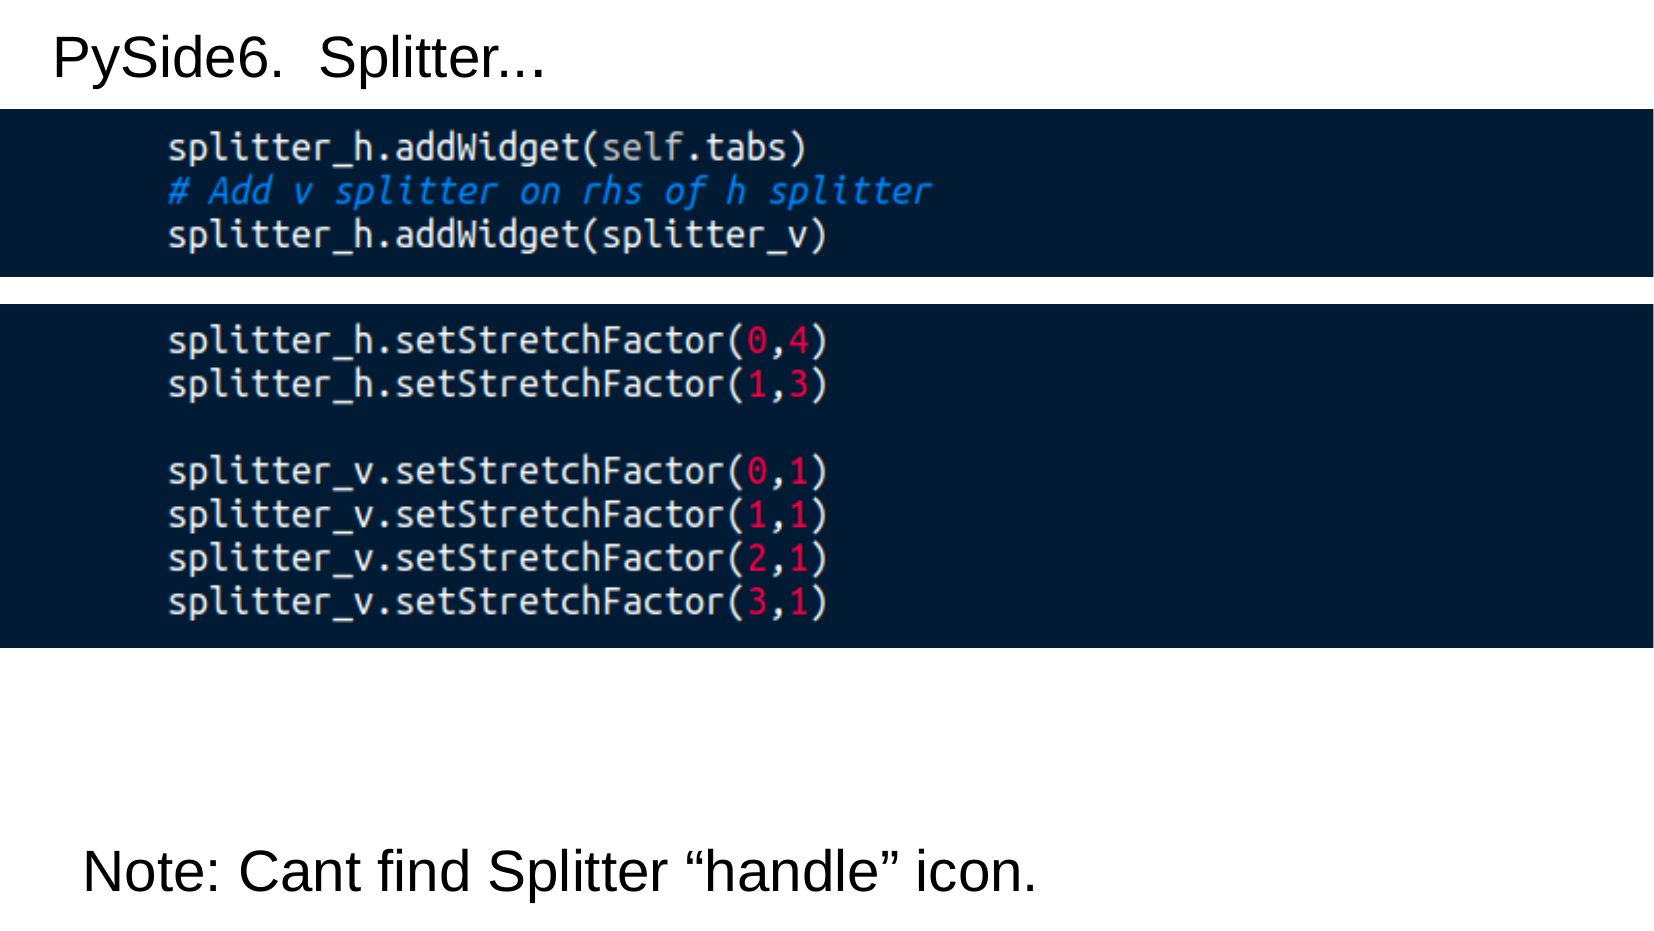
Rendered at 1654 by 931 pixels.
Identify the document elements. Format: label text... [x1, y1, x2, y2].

text_box Note: Cant find Splitter “handle” icon. [82, 838, 1571, 905]
text_box PySide6. Splitter... [52, 17, 1541, 92]
picture [0, 109, 1654, 277]
picture [0, 304, 1654, 648]
